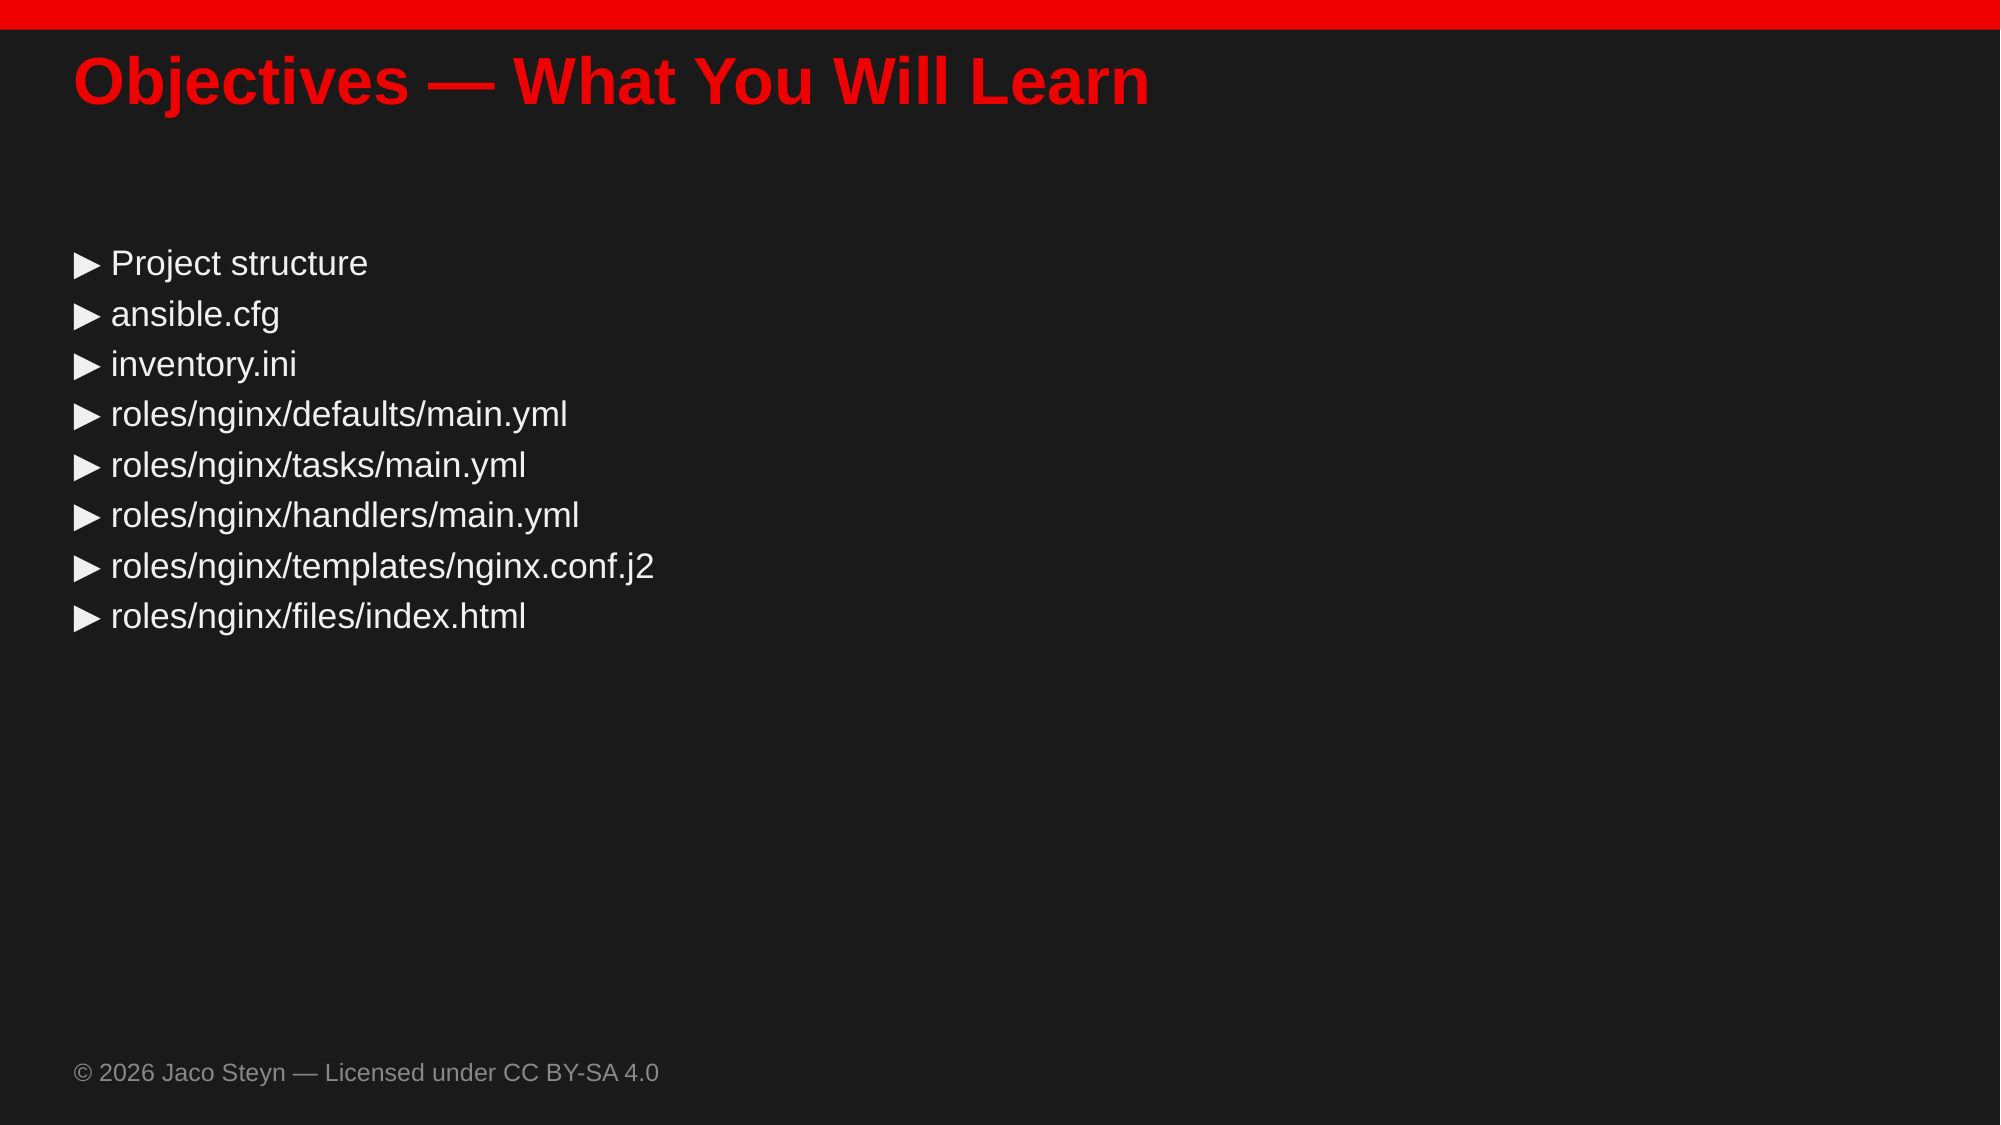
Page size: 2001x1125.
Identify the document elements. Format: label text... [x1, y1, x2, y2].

text_box © 2026 Jaco Steyn — Licensed under CC BY-SA 4.0 [59, 1051, 1942, 1093]
text_box [0, 0, 2001, 30]
text_box Objectives — What You Will Learn [59, 36, 1942, 208]
text_box ▶ Project structure ▶ ansible.cfg ▶ inventory.ini ▶ roles/nginx/defaults/main.yml ▶ roles/nginx/tasks/main.yml ▶ roles/nginx/handlers/main.yml ▶ roles/nginx/templates/nginx.conf.j2 ▶ roles/nginx/files/index.html [59, 236, 1942, 1037]
